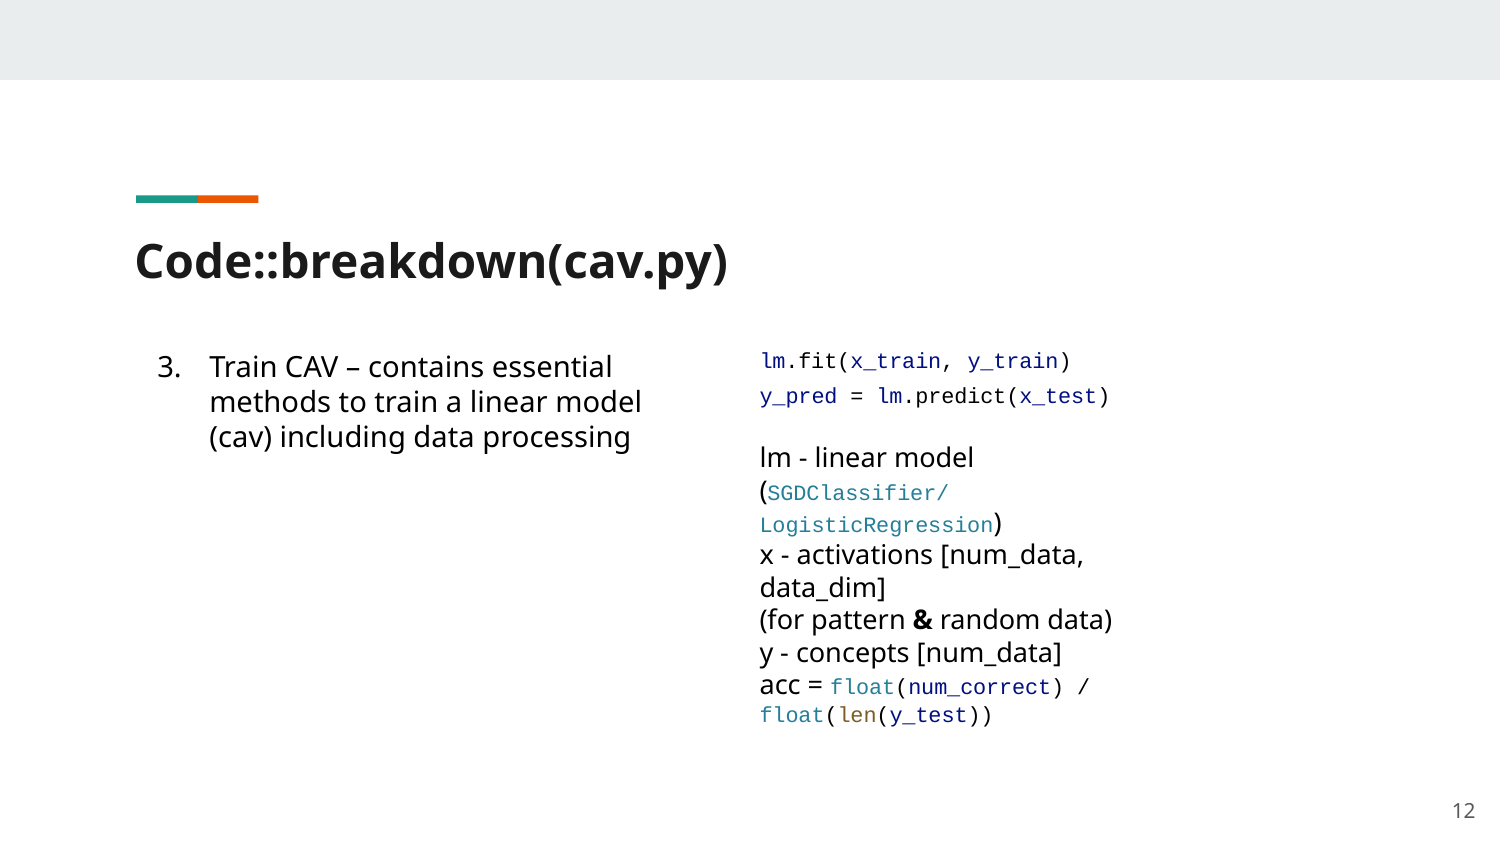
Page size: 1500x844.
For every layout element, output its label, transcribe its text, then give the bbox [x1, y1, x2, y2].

slide_number <number> [1400, 779, 1491, 844]
text_box lm.fit(x_train, y_train) y_pred = lm.predict(x_test) lm - linear model (SGDClassifier/ LogisticRegression) x - activations [num_data, data_dim] (for pattern & random data) y - concepts [num_data] acc = float(num_correct) / float(len(y_test)) [744, 322, 1181, 774]
title Code::breakdown(cav.py) [119, 216, 1381, 305]
text_box Train CAV – contains essential methods to train a linear model (cav) including data processing [119, 333, 676, 609]
